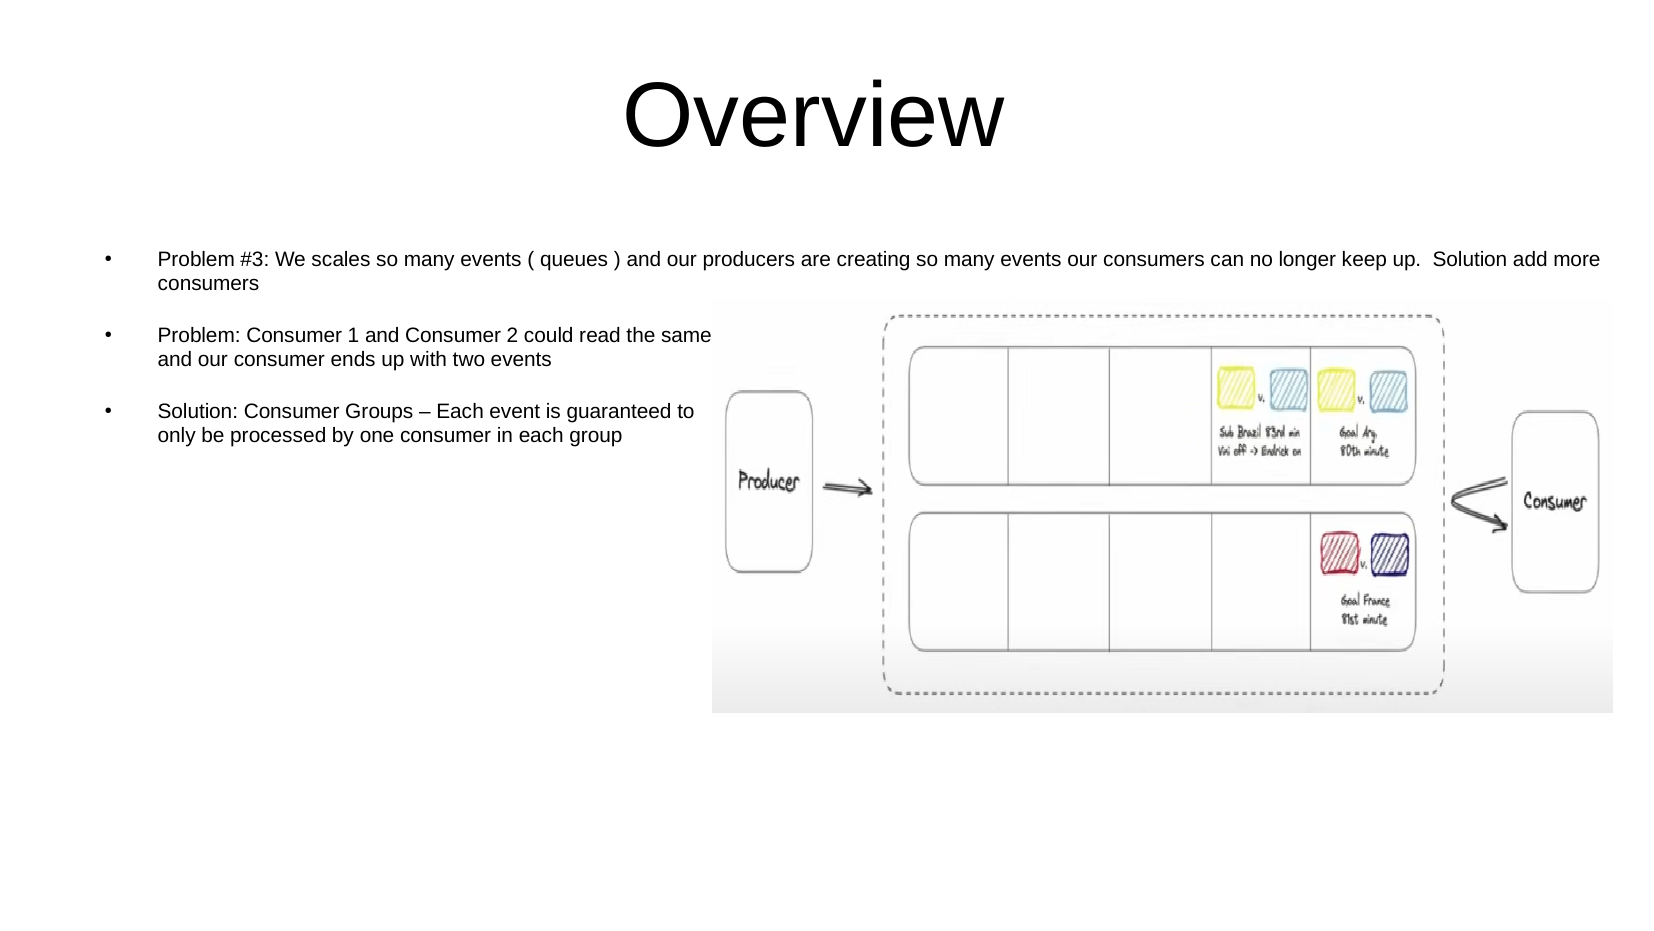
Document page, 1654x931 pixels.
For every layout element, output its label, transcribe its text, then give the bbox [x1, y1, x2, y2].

picture [712, 298, 1613, 713]
title Overview [82, 37, 1571, 193]
list Problem #3: We scales so many events ( queues ) and our producers are creating so many events our consumers can no longer keep up. Solution add more consumers Problem: Consumer 1 and Consumer 2 could read the same goal and our consumer ends up with two events Solution: Consumer Groups – Each event is guaranteed to only be processed by one consumer in each group [86, 248, 1613, 901]
